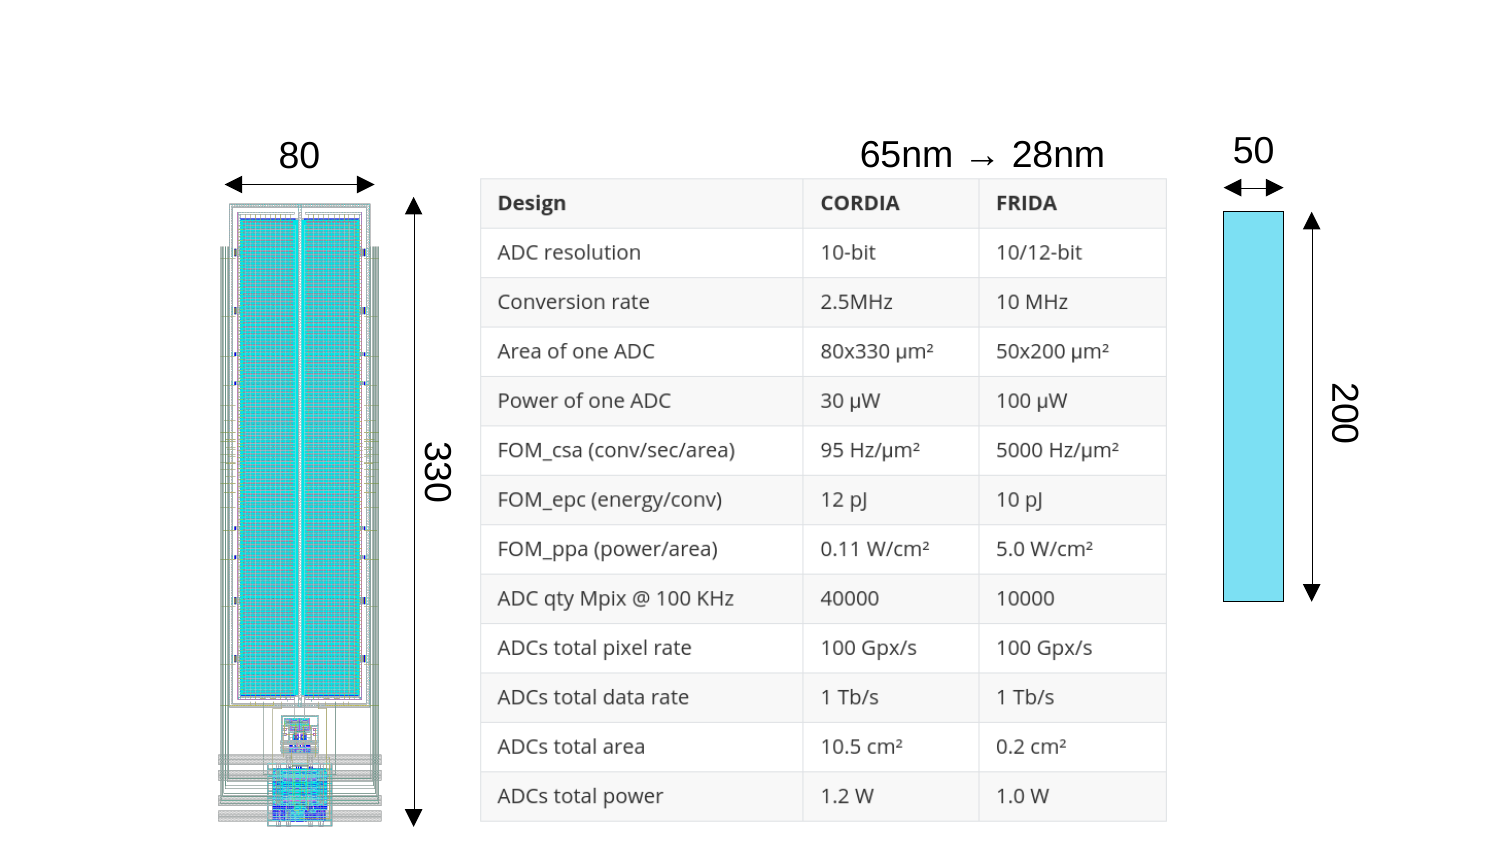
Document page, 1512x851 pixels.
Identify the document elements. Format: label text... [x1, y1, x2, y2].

picture [474, 168, 1170, 830]
text_box 65nm → 28nm [810, 126, 1156, 168]
text_box 50 [1193, 122, 1314, 180]
text_box 80 [239, 126, 360, 184]
text_box [1223, 211, 1284, 602]
text_box 200 [1316, 353, 1374, 474]
text_box 330 [409, 412, 467, 533]
picture [187, 196, 399, 827]
